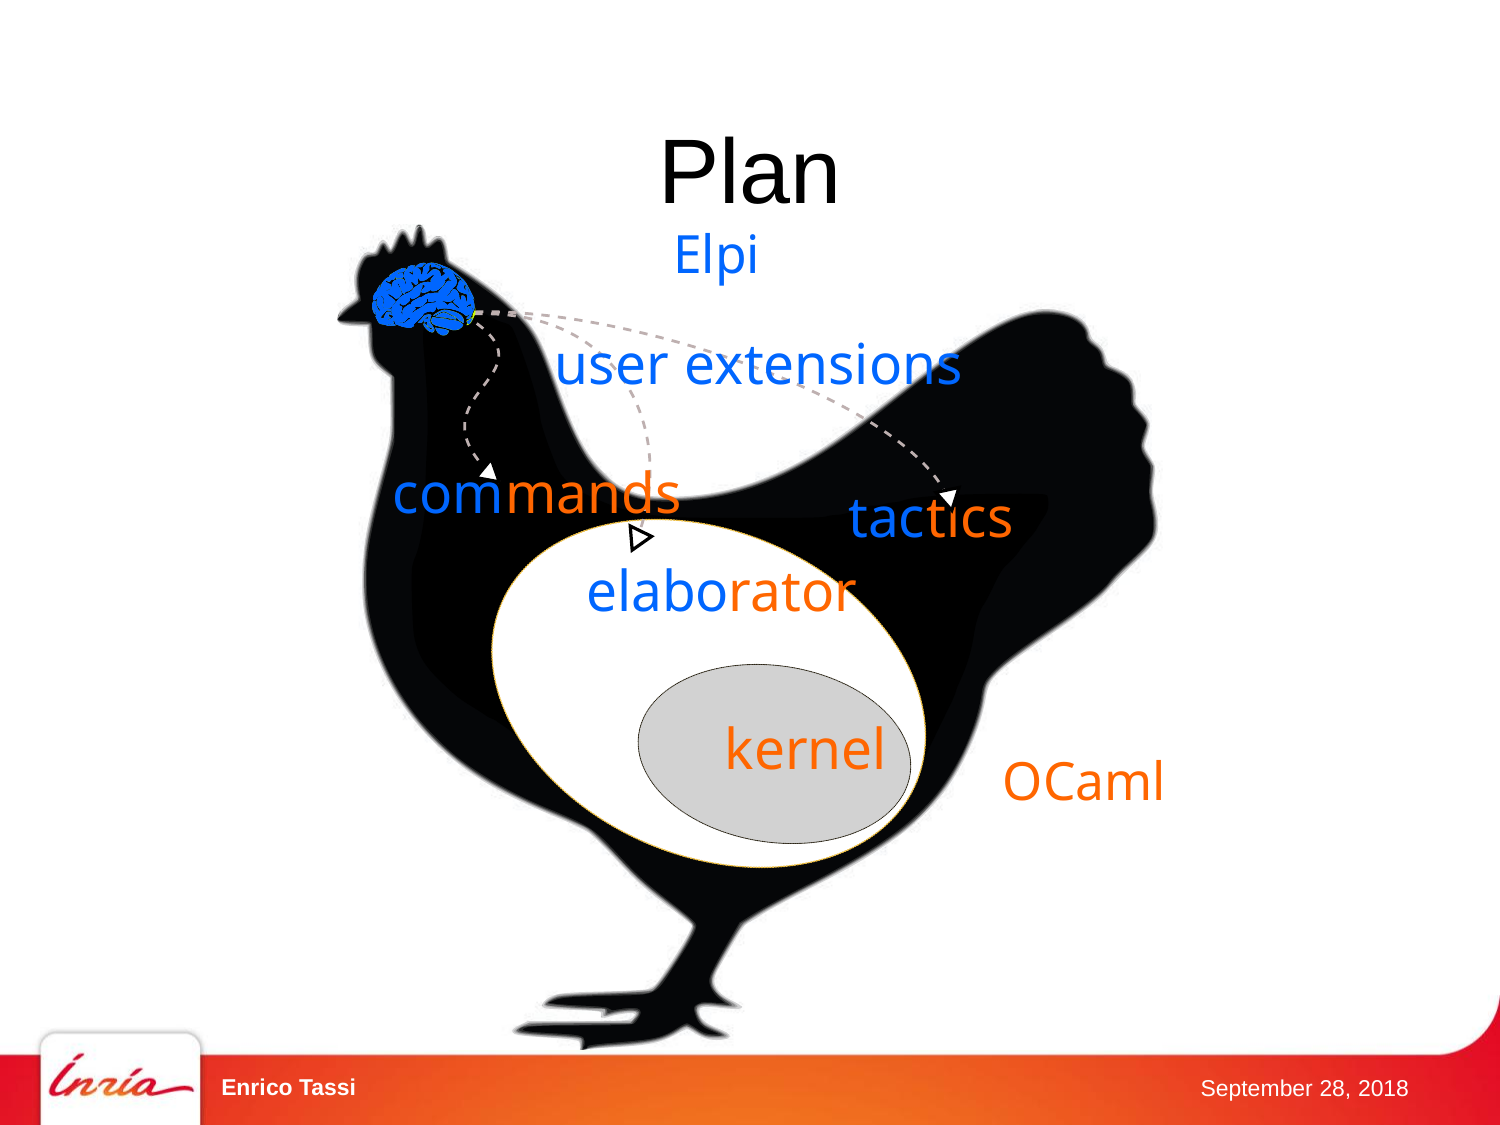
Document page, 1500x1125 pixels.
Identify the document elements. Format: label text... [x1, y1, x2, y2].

picture [0, 224, 1500, 1125]
title Plan [131, 77, 1369, 266]
